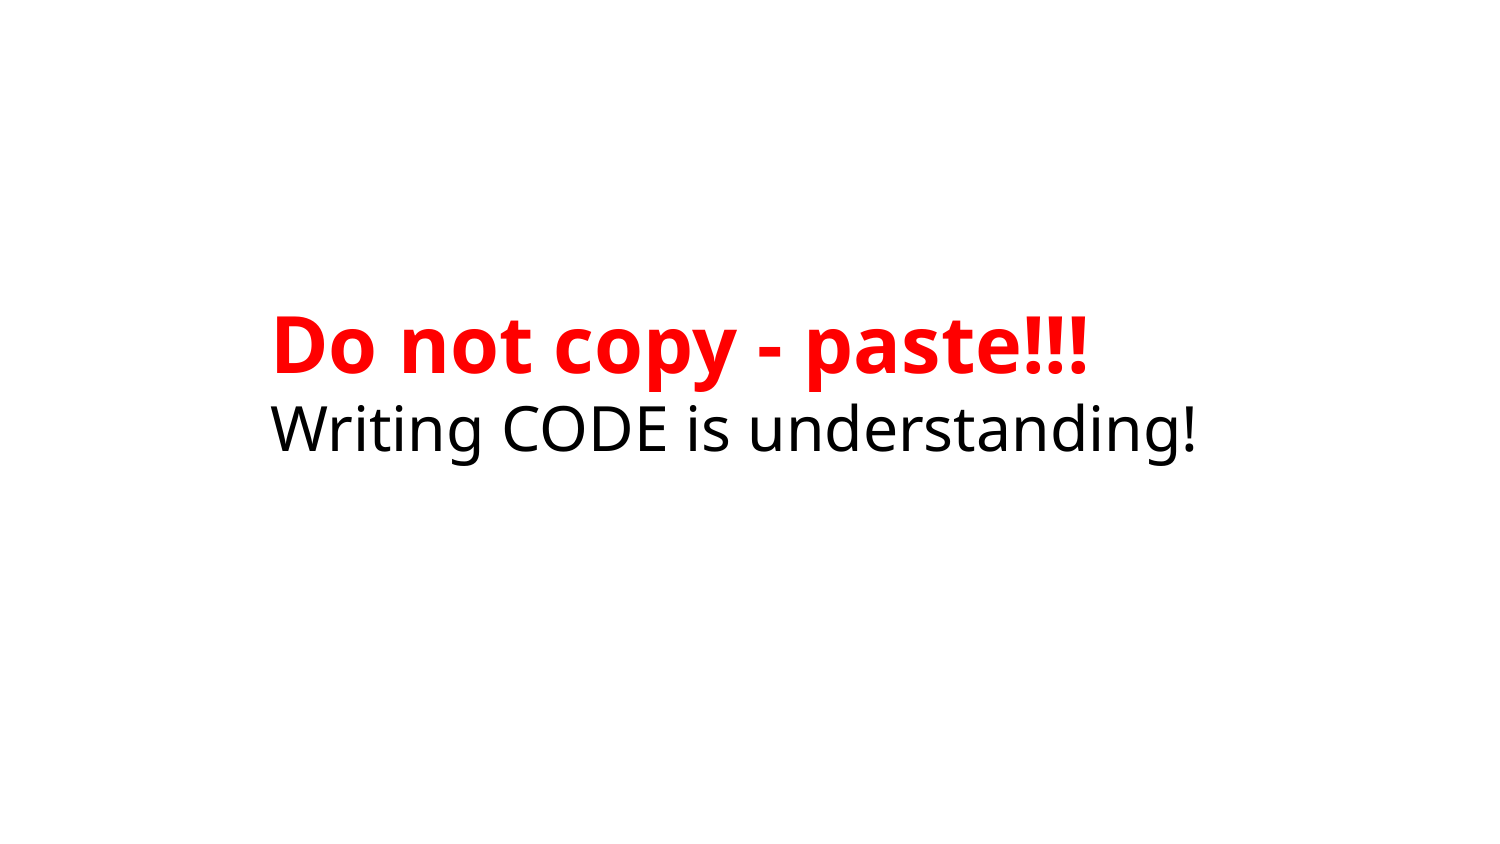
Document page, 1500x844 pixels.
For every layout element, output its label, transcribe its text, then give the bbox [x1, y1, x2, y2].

title Do not copy - paste!!! Writing CODE is understanding! [255, 278, 1293, 486]
